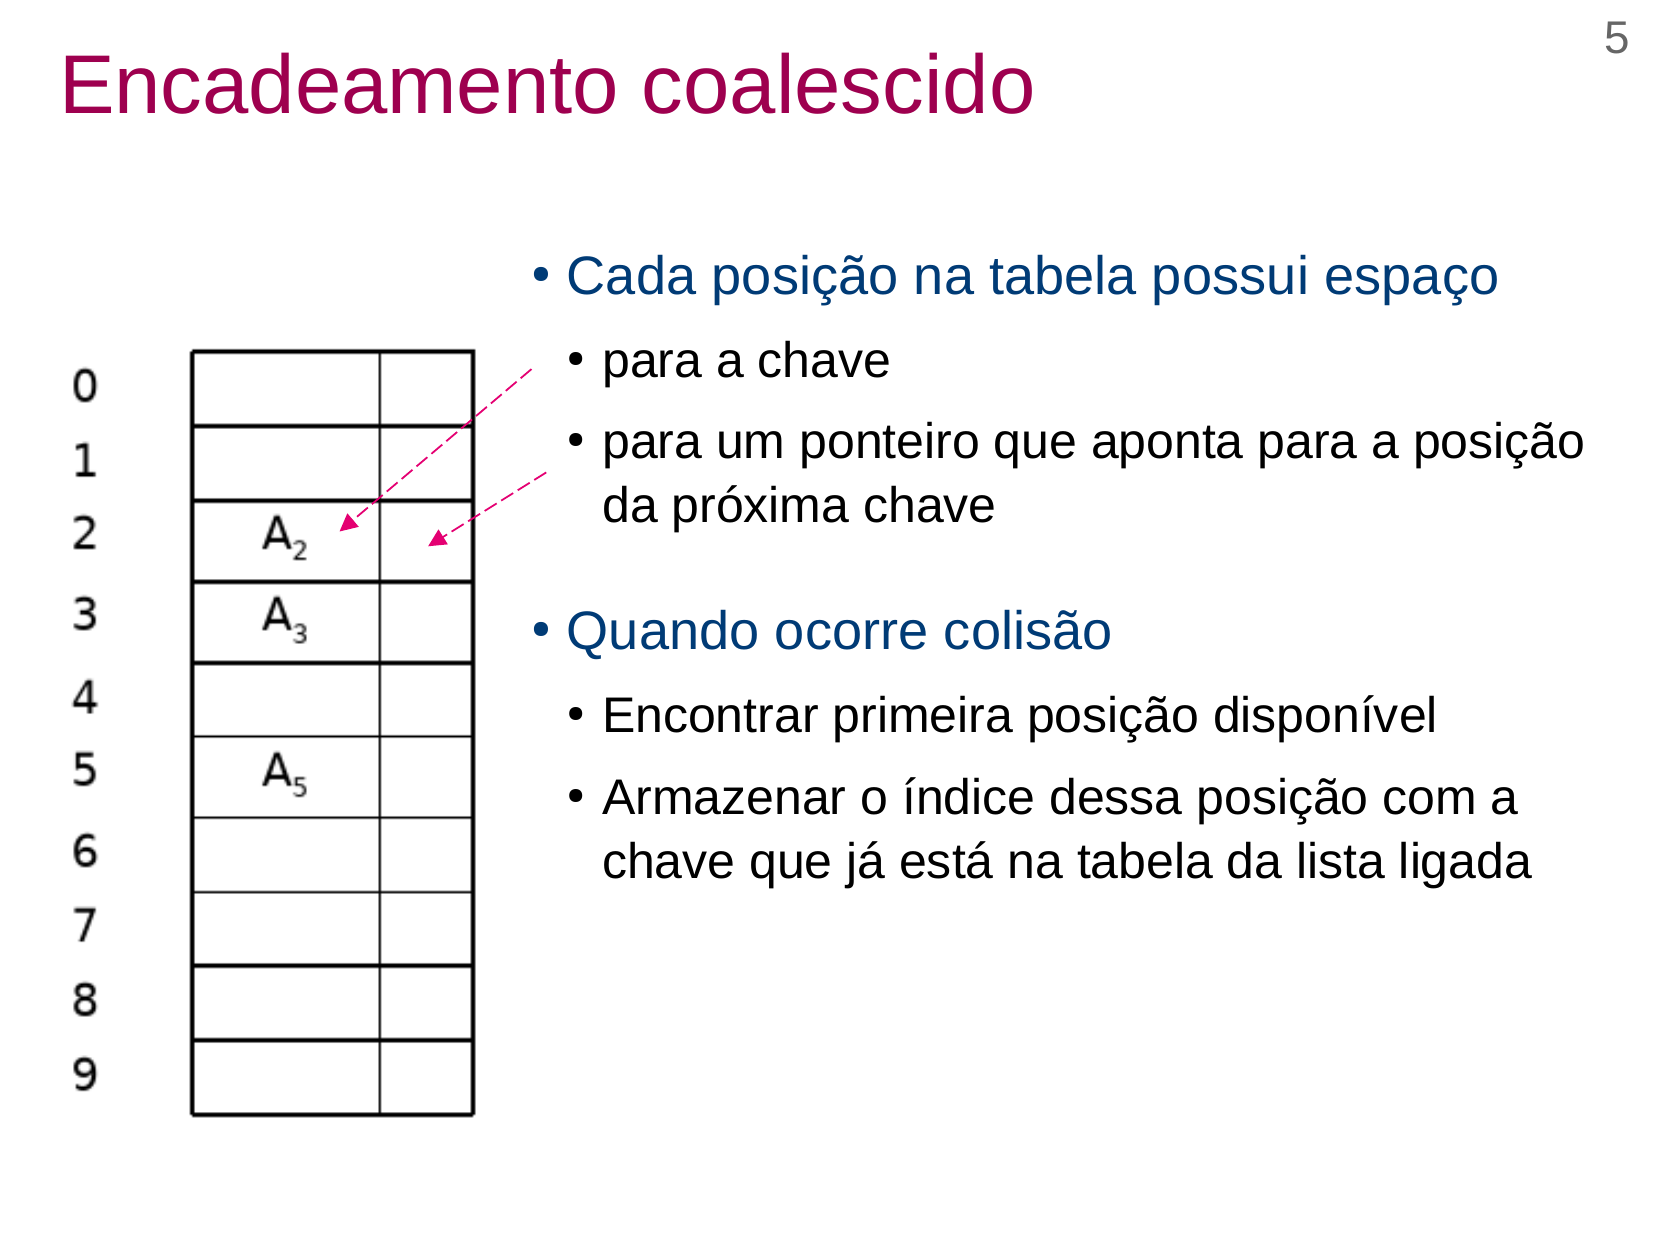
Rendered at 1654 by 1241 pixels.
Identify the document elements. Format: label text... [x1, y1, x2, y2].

list Cada posição na tabela possui espaço para a chave para um ponteiro que aponta para a posição da próxima chave Quando ocorre colisão Encontrar primeira posição disponível Armazenar o índice dessa posição com a chave que já está na tabela da lista ligada [531, 236, 1595, 1211]
title Encadeamento coalescido [59, 29, 1595, 148]
picture [59, 339, 489, 1122]
